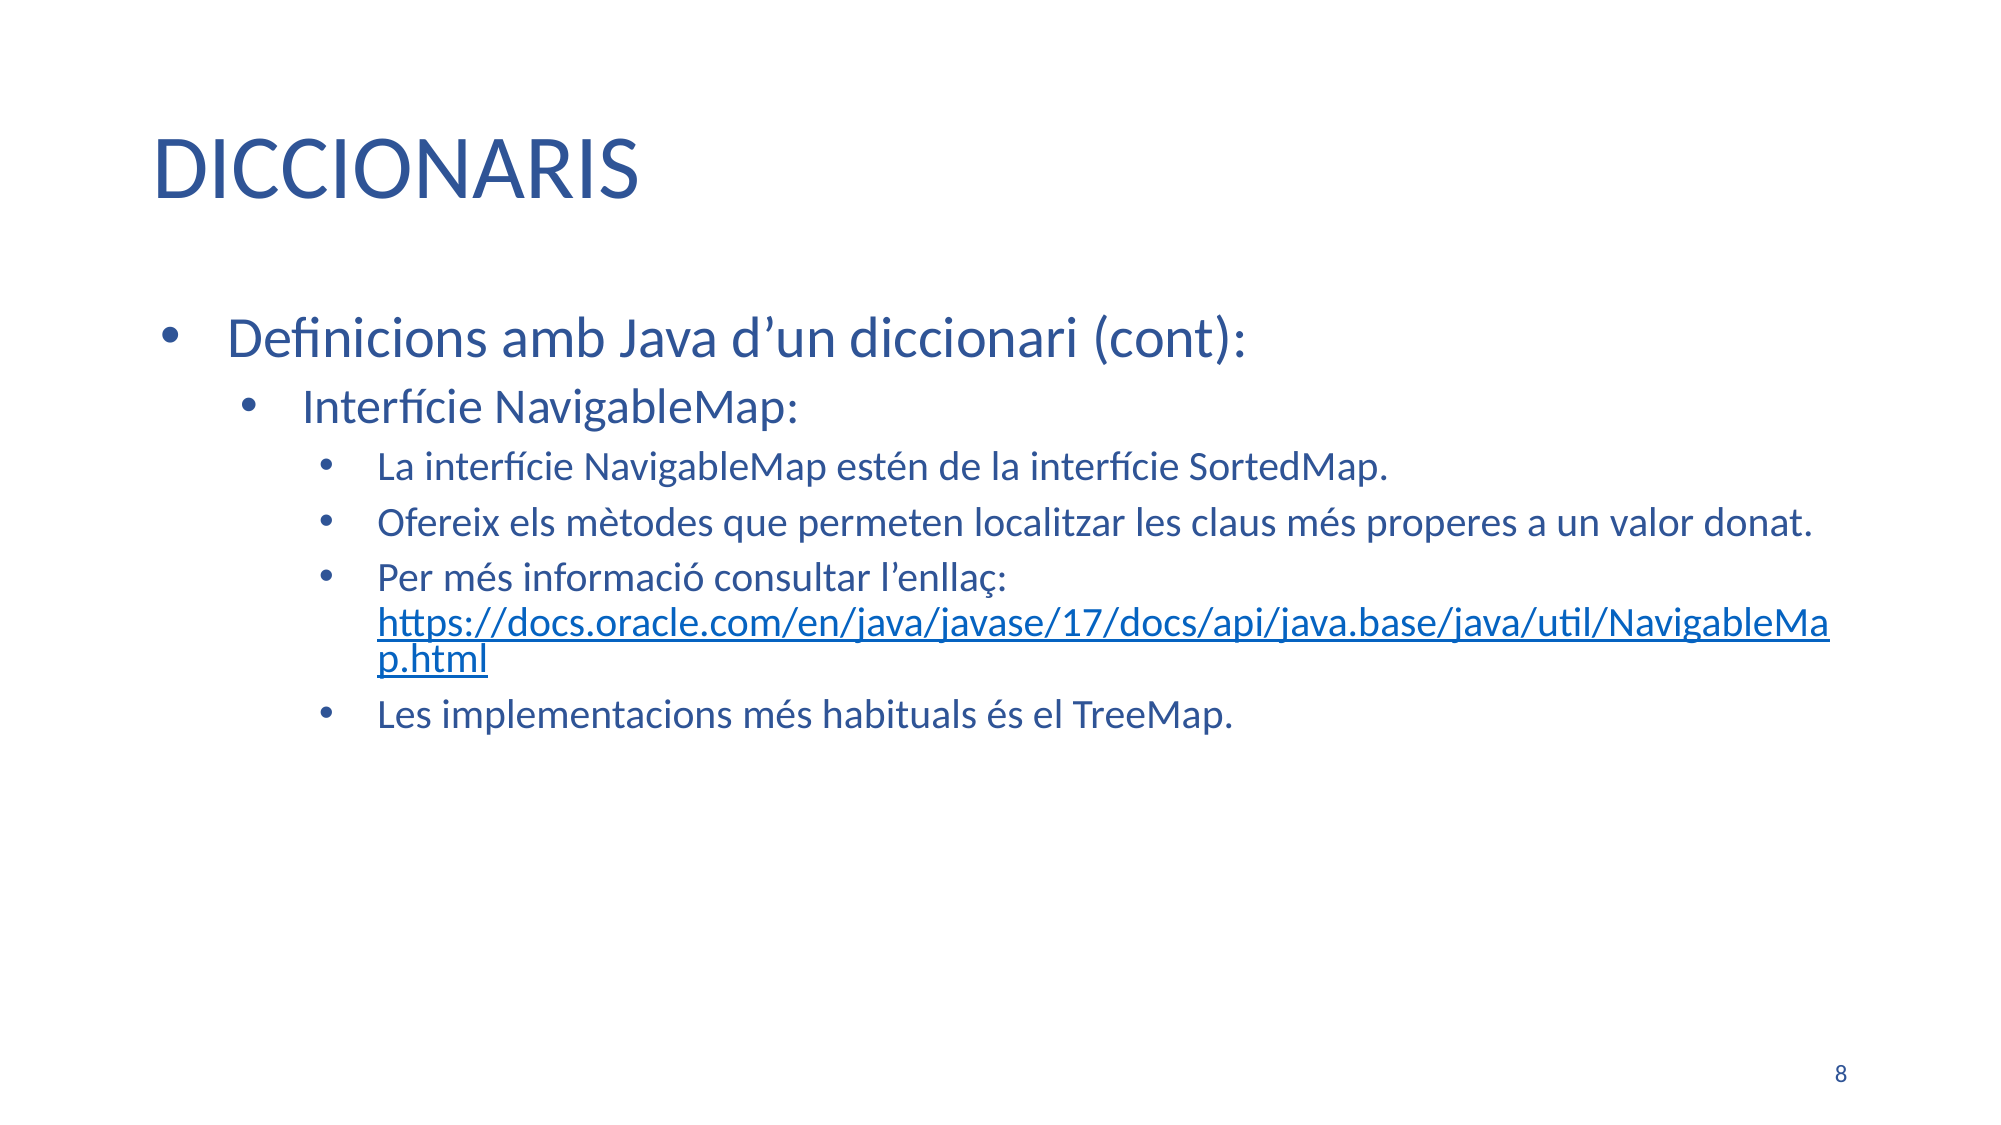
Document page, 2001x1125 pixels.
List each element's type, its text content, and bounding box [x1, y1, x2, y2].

title DICCIONARIS [137, 59, 1863, 278]
slide_number <number> [1412, 1042, 1863, 1103]
list Definicions amb Java d’un diccionari (cont): Interfície NavigableMap: La interfície NavigableMap estén de la interfície SortedMap. Ofereix els mètodes que permeten localitzar les claus més properes a un valor donat. Per més informació consultar l’enllaç: https://docs.oracle.com/en/java/javase/17/docs/api/java.base/java/util/NavigableMap.html Les implementacions més habituals és el TreeMap. [137, 299, 1863, 1014]
